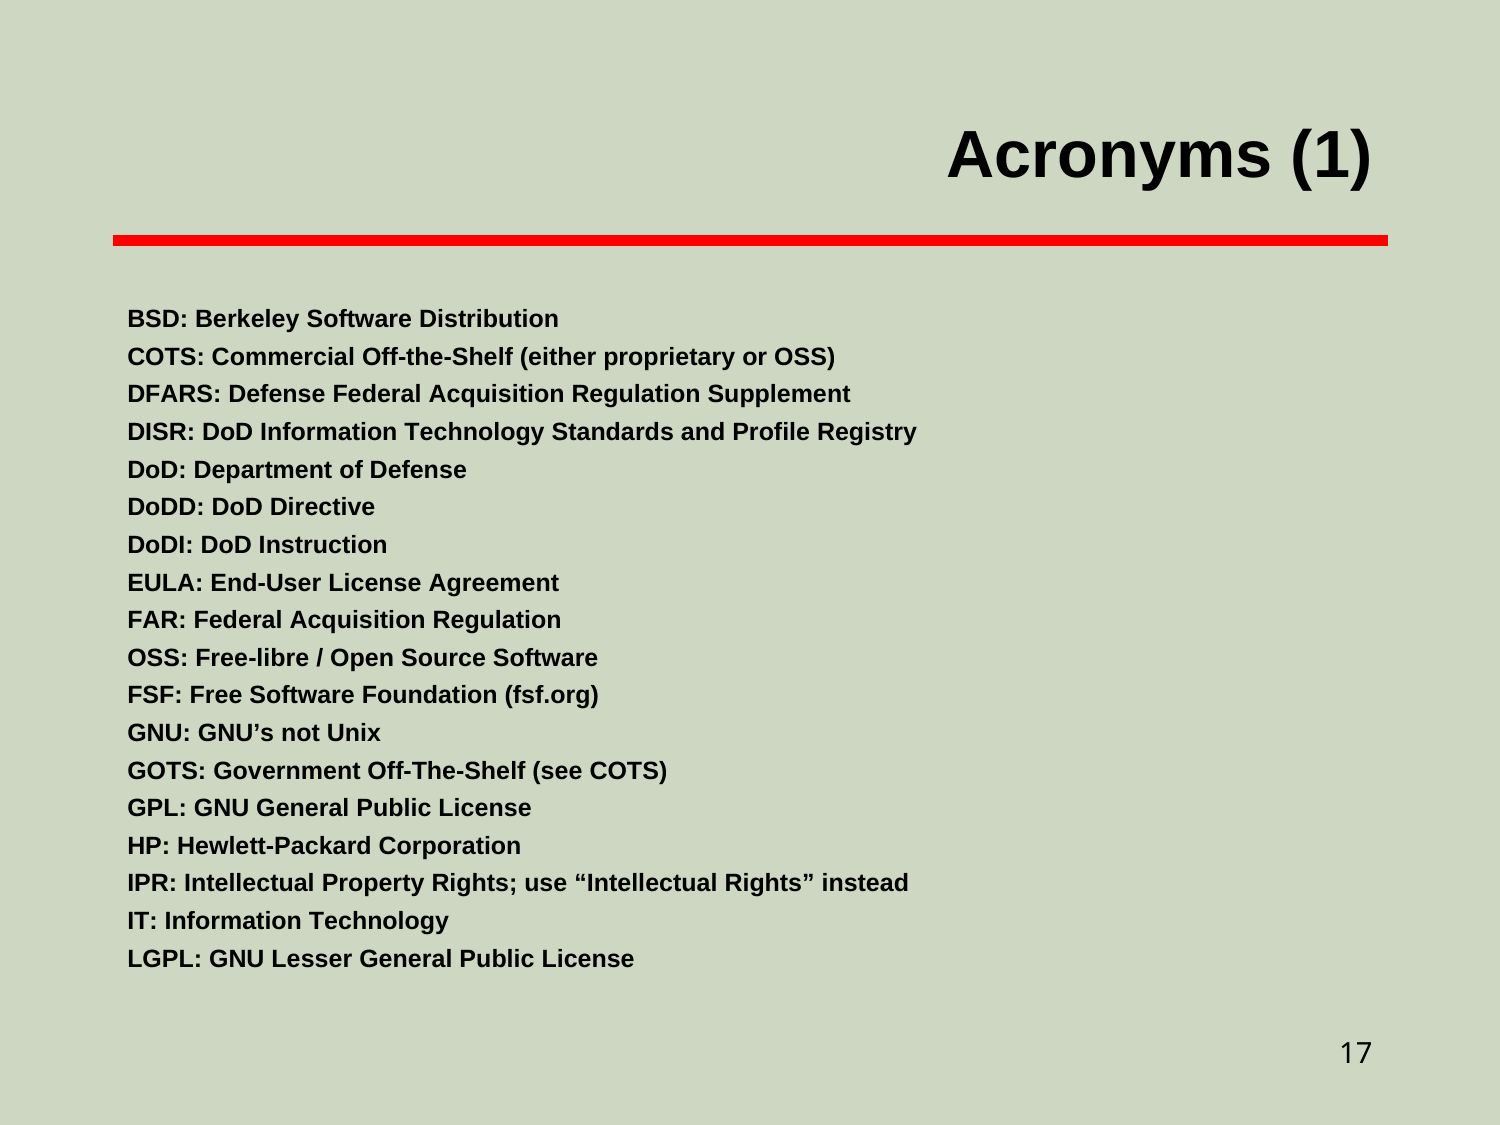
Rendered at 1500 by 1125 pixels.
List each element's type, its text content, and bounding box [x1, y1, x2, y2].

title Acronyms (1) [337, 85, 1388, 224]
list BSD: Berkeley Software Distribution COTS: Commercial Off-the-Shelf (either proprietary or OSS) DFARS: Defense Federal Acquisition Regulation Supplement DISR: DoD Information Technology Standards and Profile Registry DoD: Department of Defense DoDD: DoD Directive DoDI: DoD Instruction EULA: End-User License Agreement FAR: Federal Acquisition Regulation OSS: Free-libre / Open Source Software FSF: Free Software Foundation (fsf.org) GNU: GNU’s not Unix GOTS: Government Off-The-Shelf (see COTS) GPL: GNU General Public License HP: Hewlett-Packard Corporation IPR: Intellectual Property Rights; use “Intellectual Rights” instead IT: Information Technology LGPL: GNU Lesser General Public License [112, 299, 1388, 1000]
